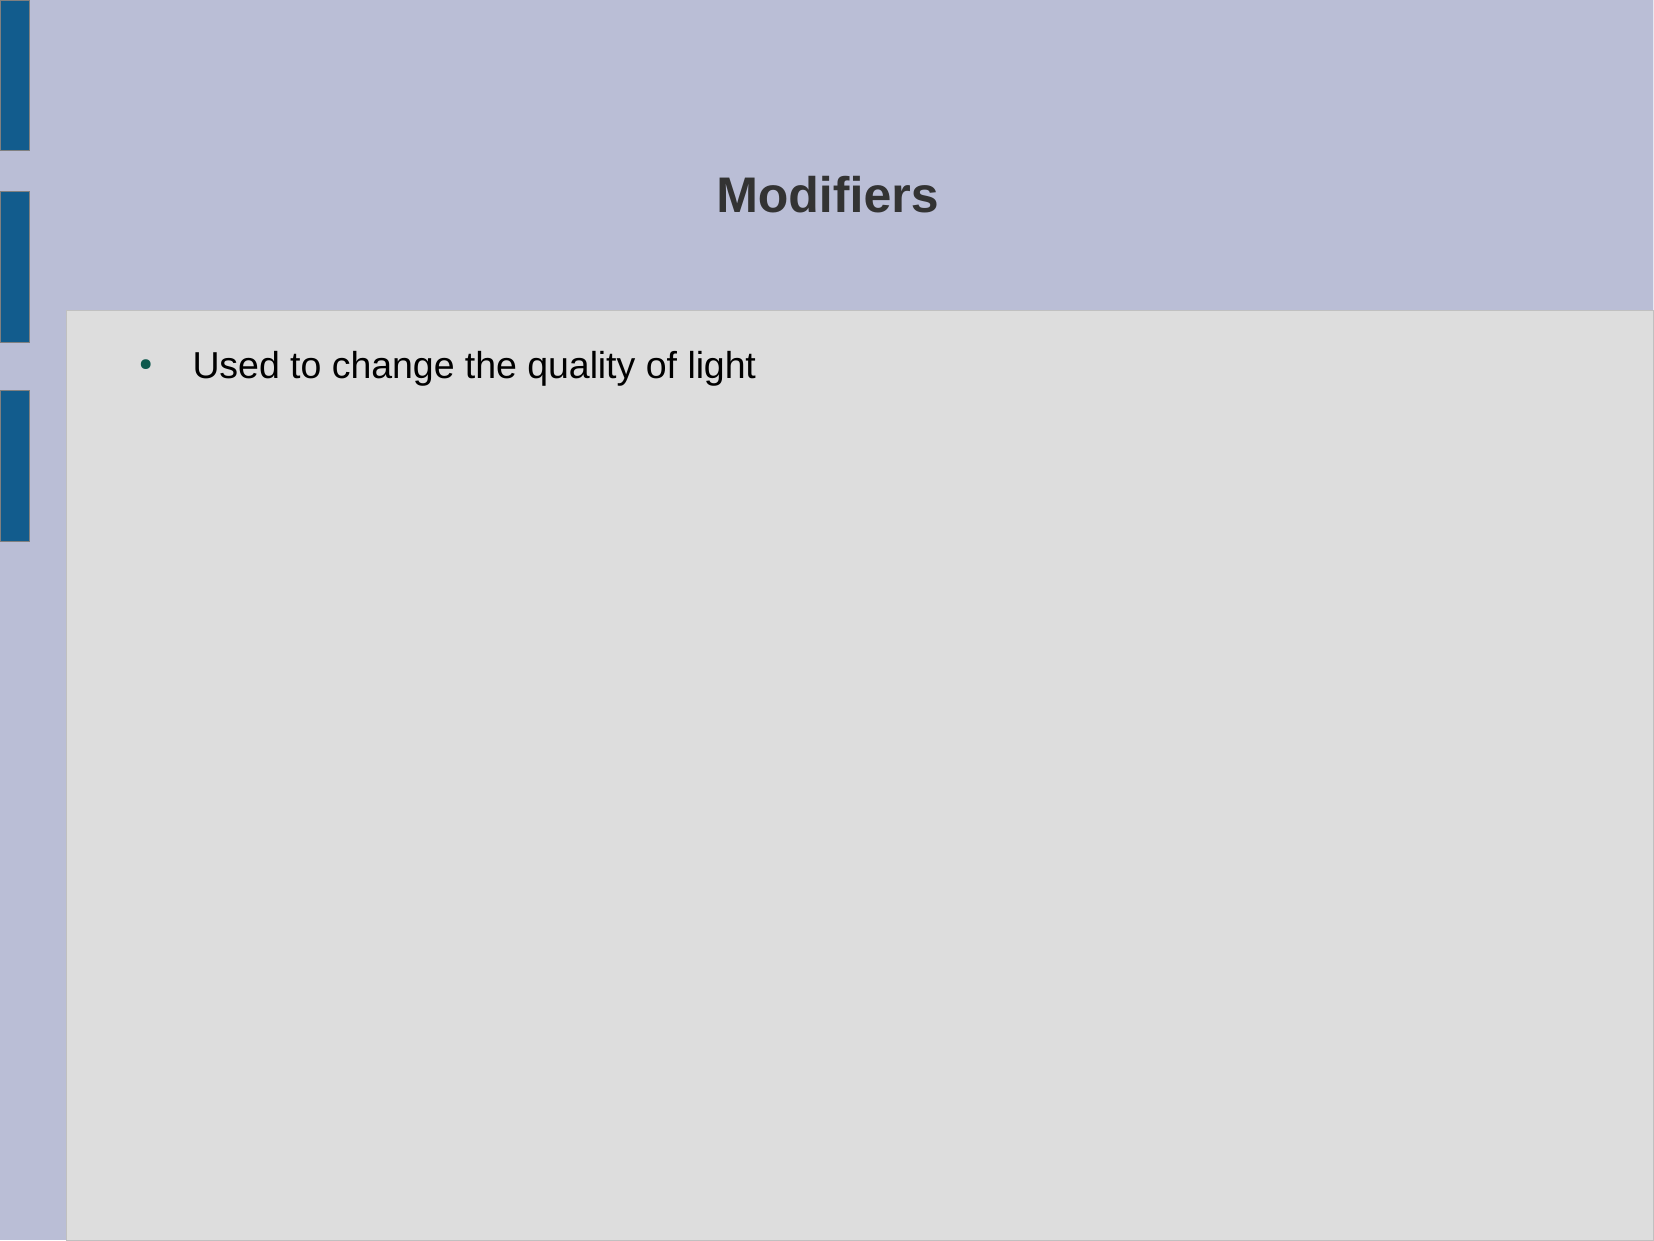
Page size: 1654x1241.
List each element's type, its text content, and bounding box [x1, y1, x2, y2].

list Used to change the quality of light [121, 344, 1534, 1127]
title Modifiers [121, 91, 1534, 299]
